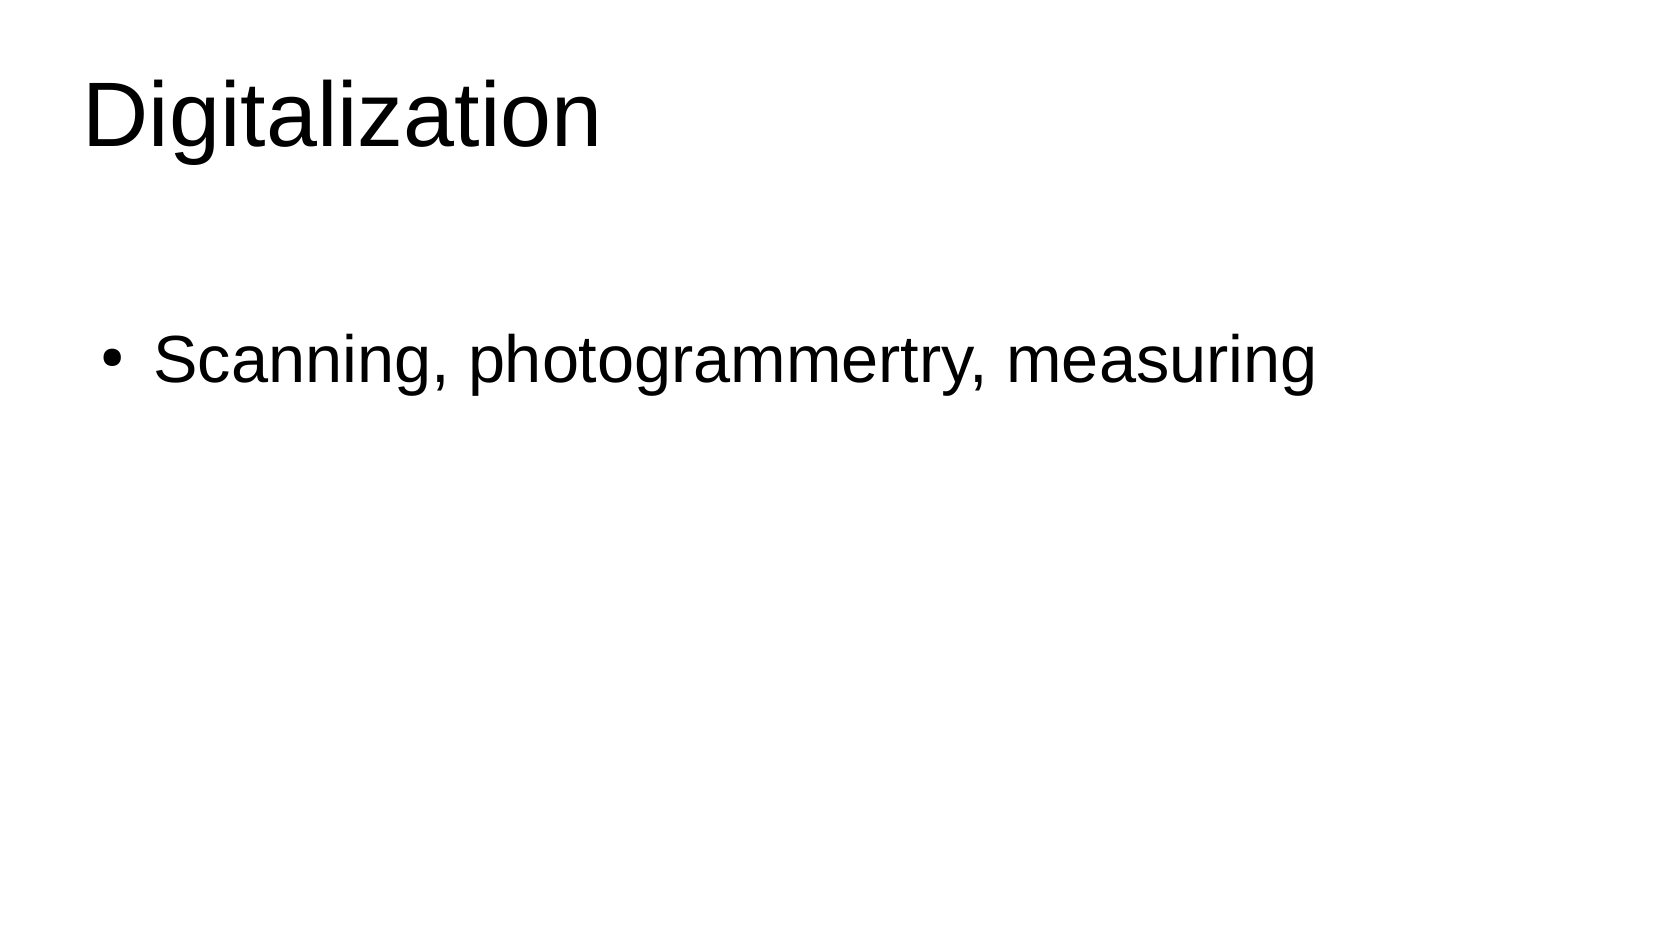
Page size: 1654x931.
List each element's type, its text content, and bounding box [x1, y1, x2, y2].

title Digitalization [82, 37, 1571, 193]
list Scanning, photogrammertry, measuring [82, 217, 1571, 758]
